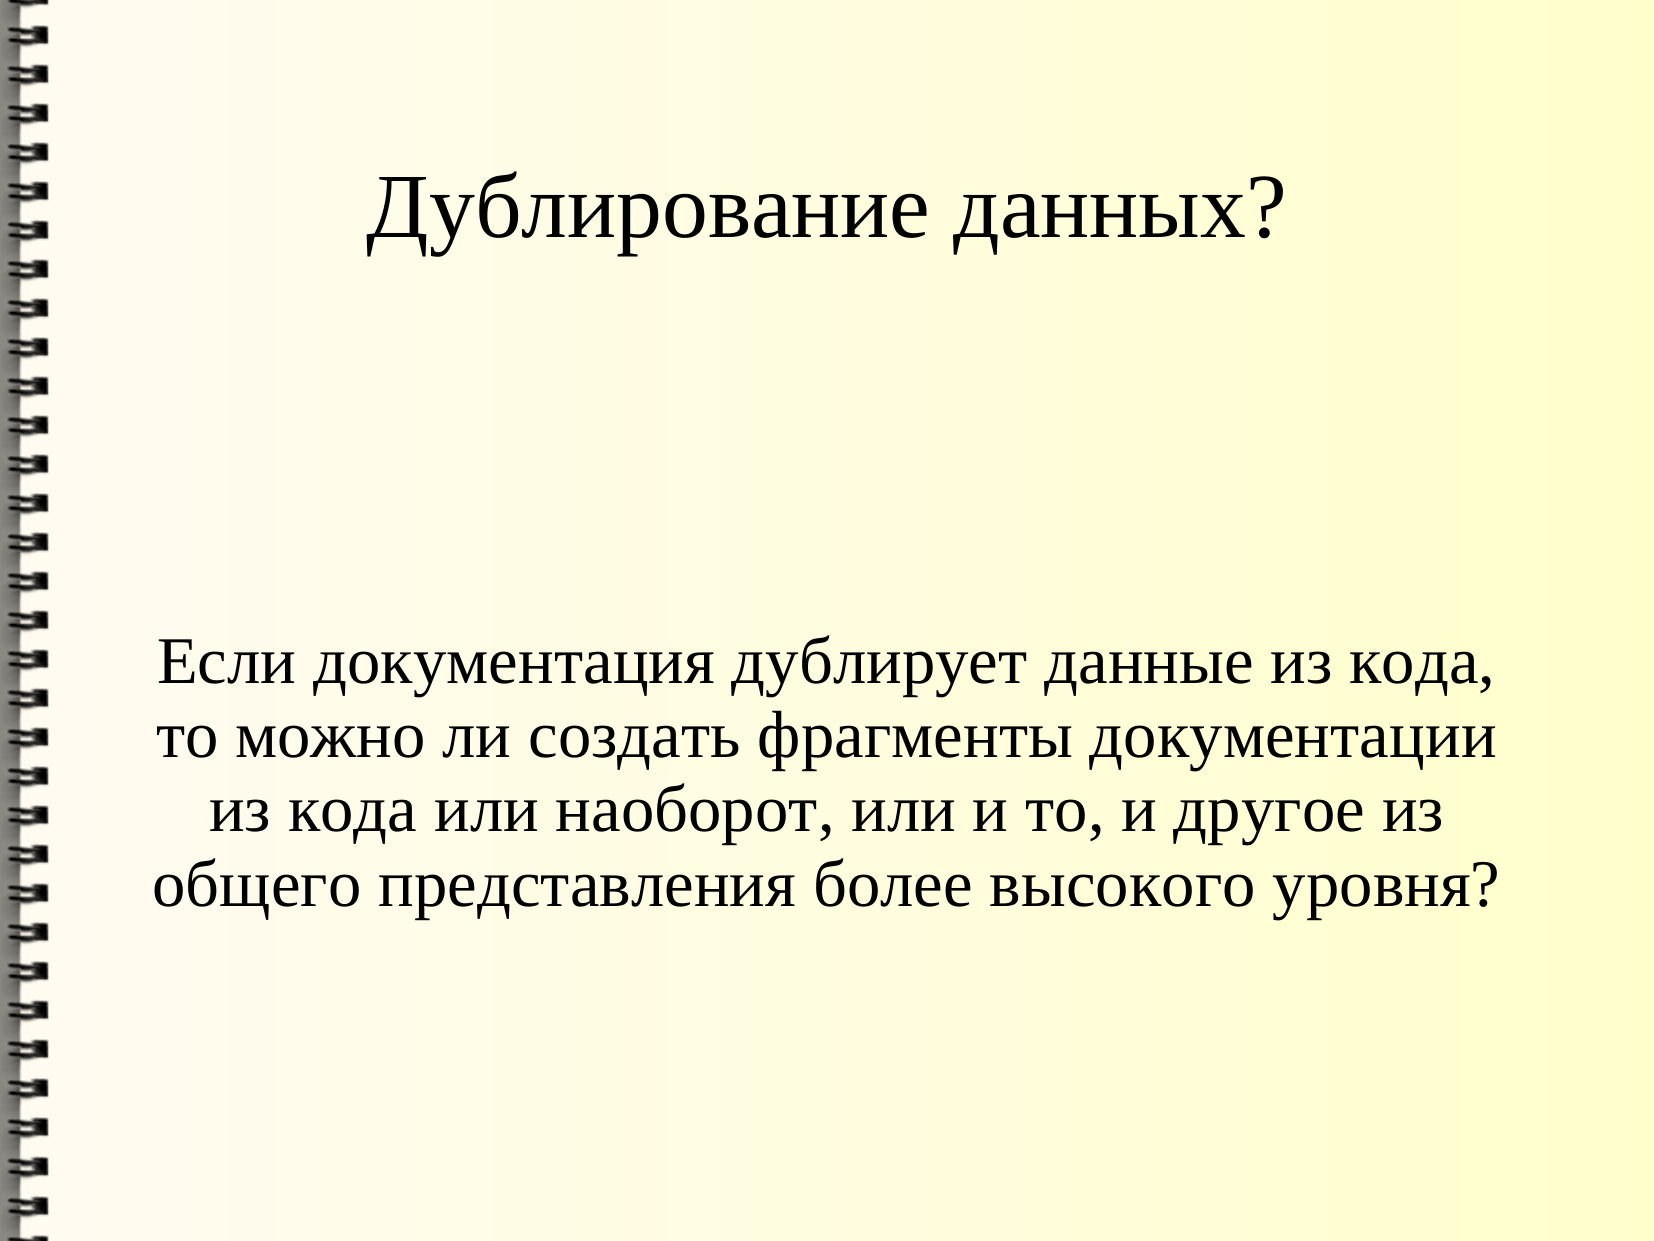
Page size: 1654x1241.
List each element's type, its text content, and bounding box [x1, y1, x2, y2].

title Дублирование данных? [121, 102, 1534, 311]
subtitle Если документация дублирует данные из кода, то можно ли создать фрагменты документации из кода или наоборот, или и то, и другое из общего представления более высокого уровня? [121, 344, 1534, 1200]
picture [0, 0, 1654, 1241]
